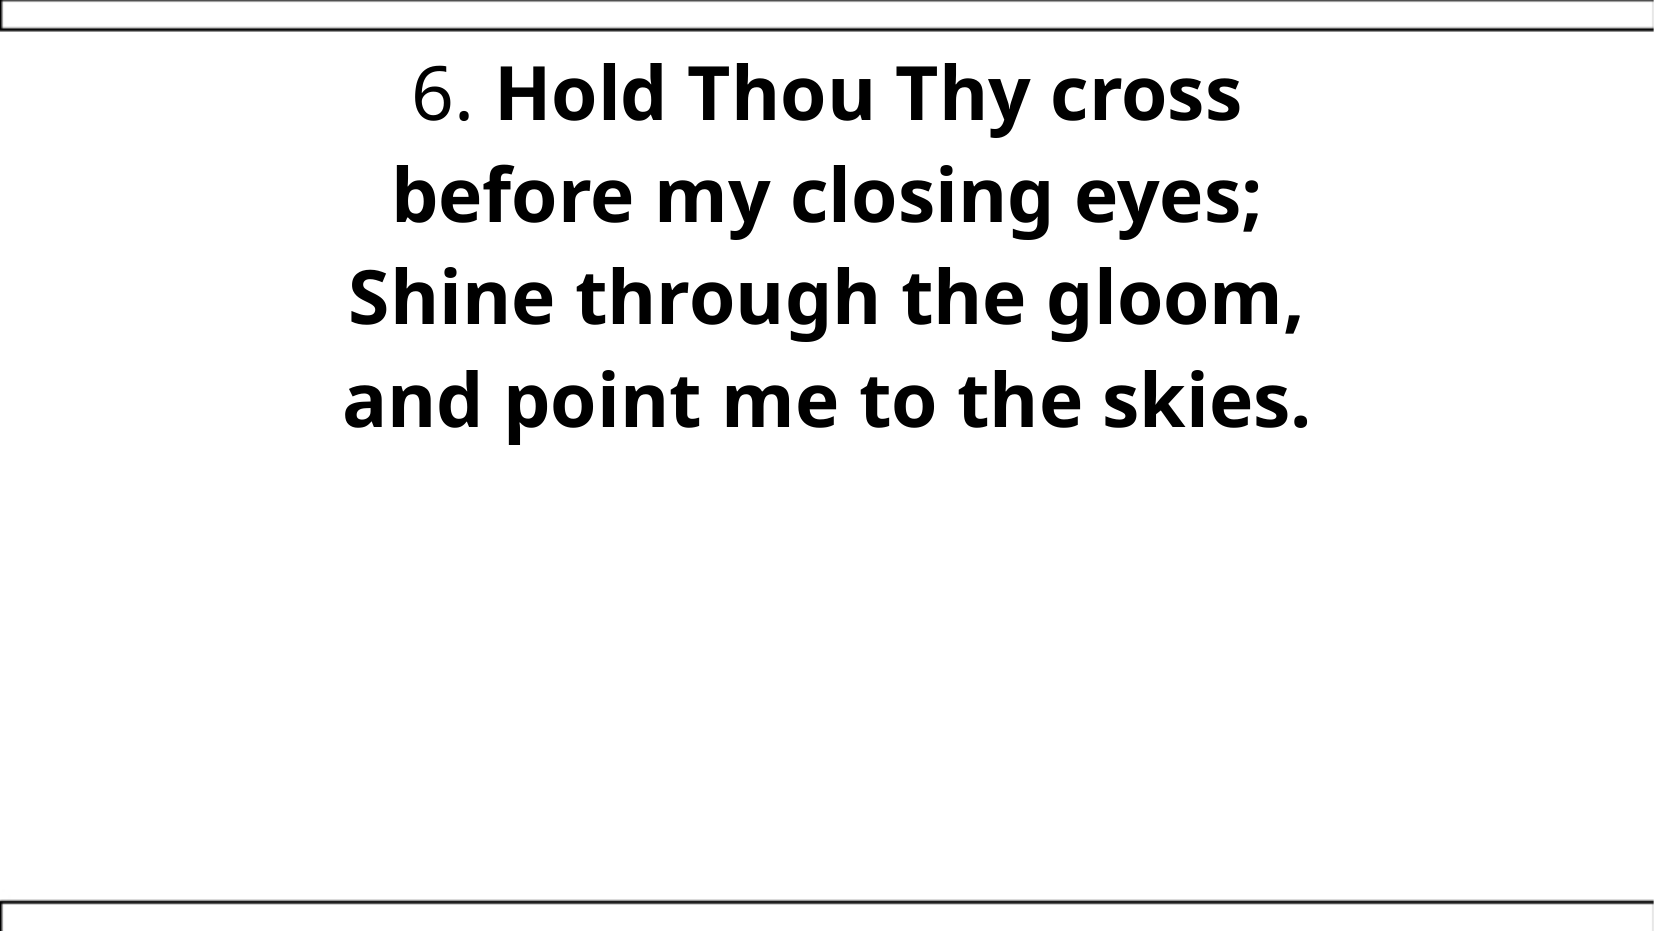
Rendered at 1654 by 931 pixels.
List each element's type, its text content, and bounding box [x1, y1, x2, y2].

picture [0, 0, 1654, 931]
text_box 6. Hold Thou Thy cross before my closing eyes; Shine through the gloom, and point me to the skies. [77, 32, 1578, 453]
